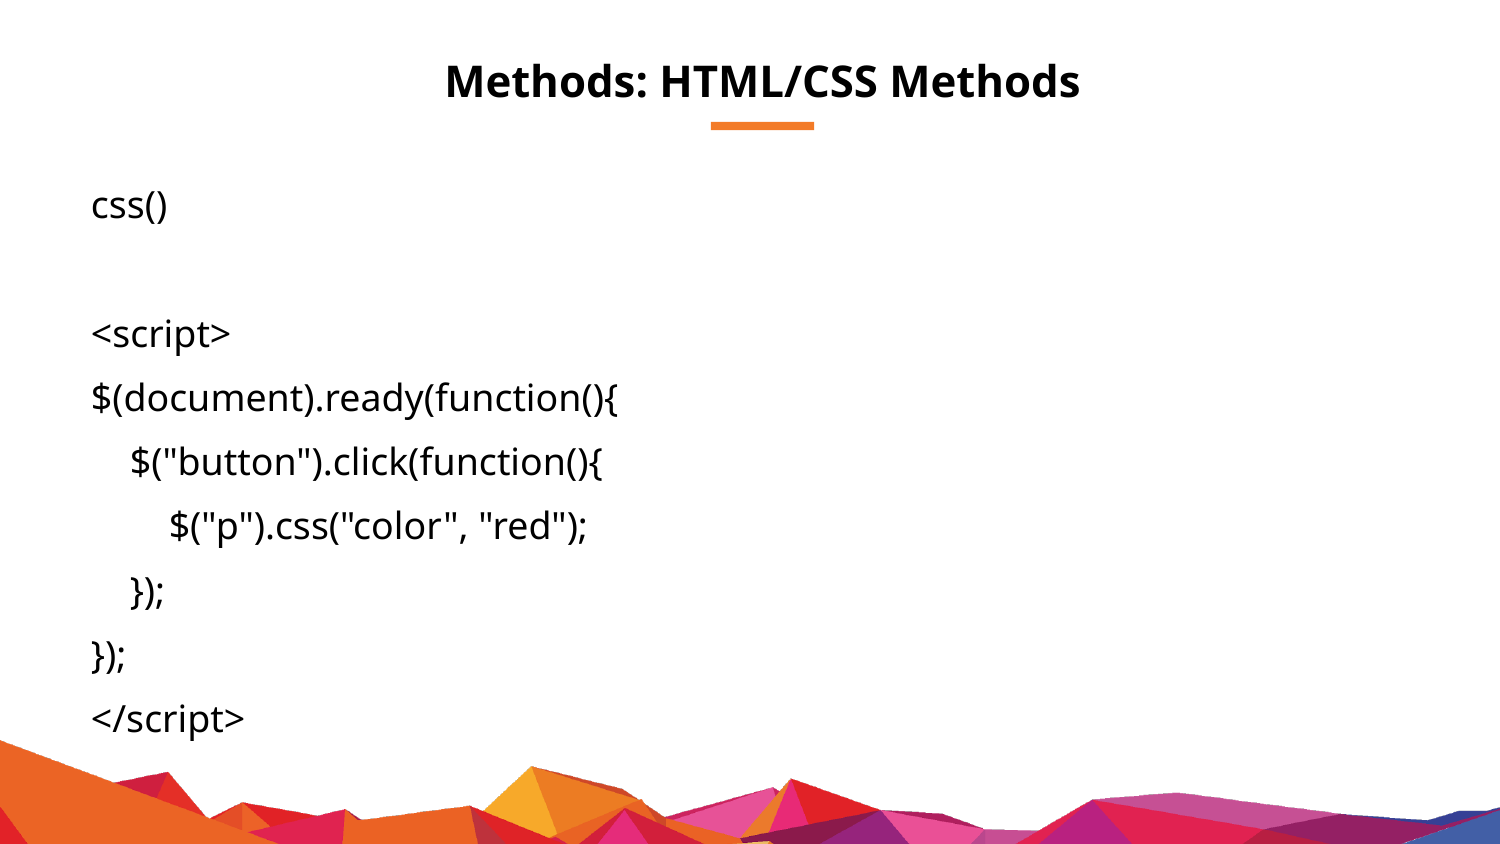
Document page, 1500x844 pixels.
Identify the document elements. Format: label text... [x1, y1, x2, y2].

text_box css() <script> $(document).ready(function(){ $("button").click(function(){ $("p").css("color", "red"); }); }); </script> [75, 159, 1426, 816]
picture [0, 740, 1500, 844]
title Methods: HTML/CSS Methods [94, 39, 1431, 110]
